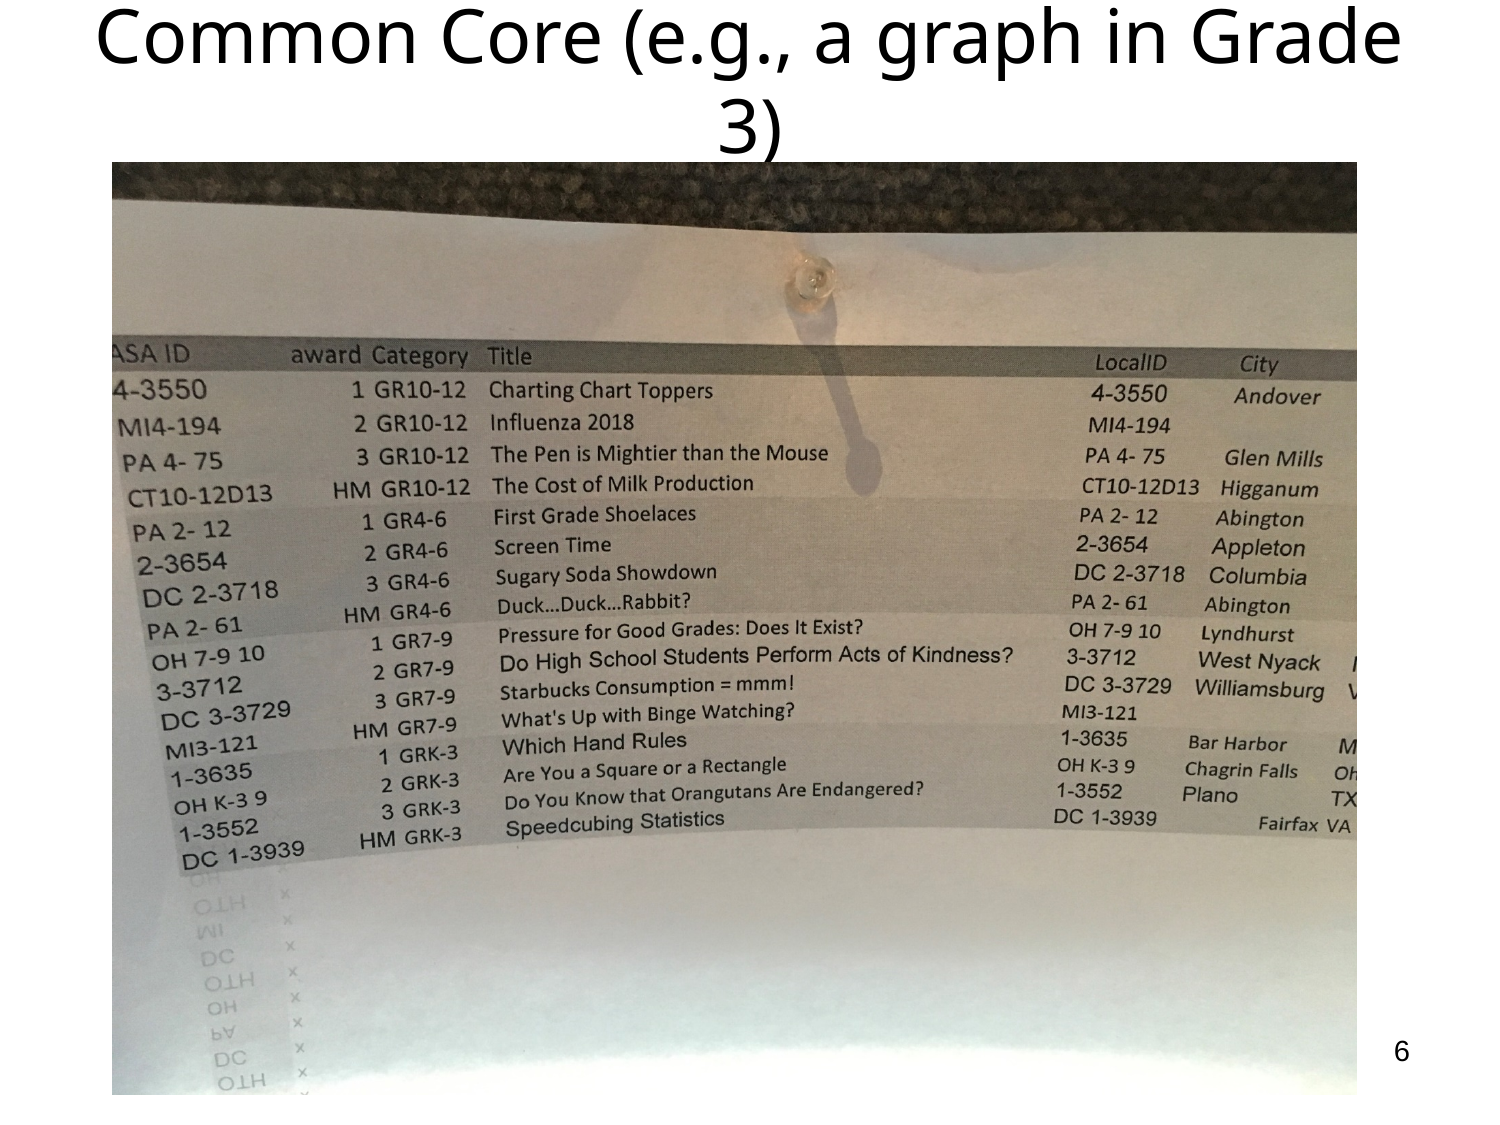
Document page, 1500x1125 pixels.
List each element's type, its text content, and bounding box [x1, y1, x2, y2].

slide_number <number> [1074, 1024, 1425, 1103]
title Common Core (e.g., a graph in Grade 3) [75, 24, 1425, 133]
picture [112, 162, 1357, 1095]
